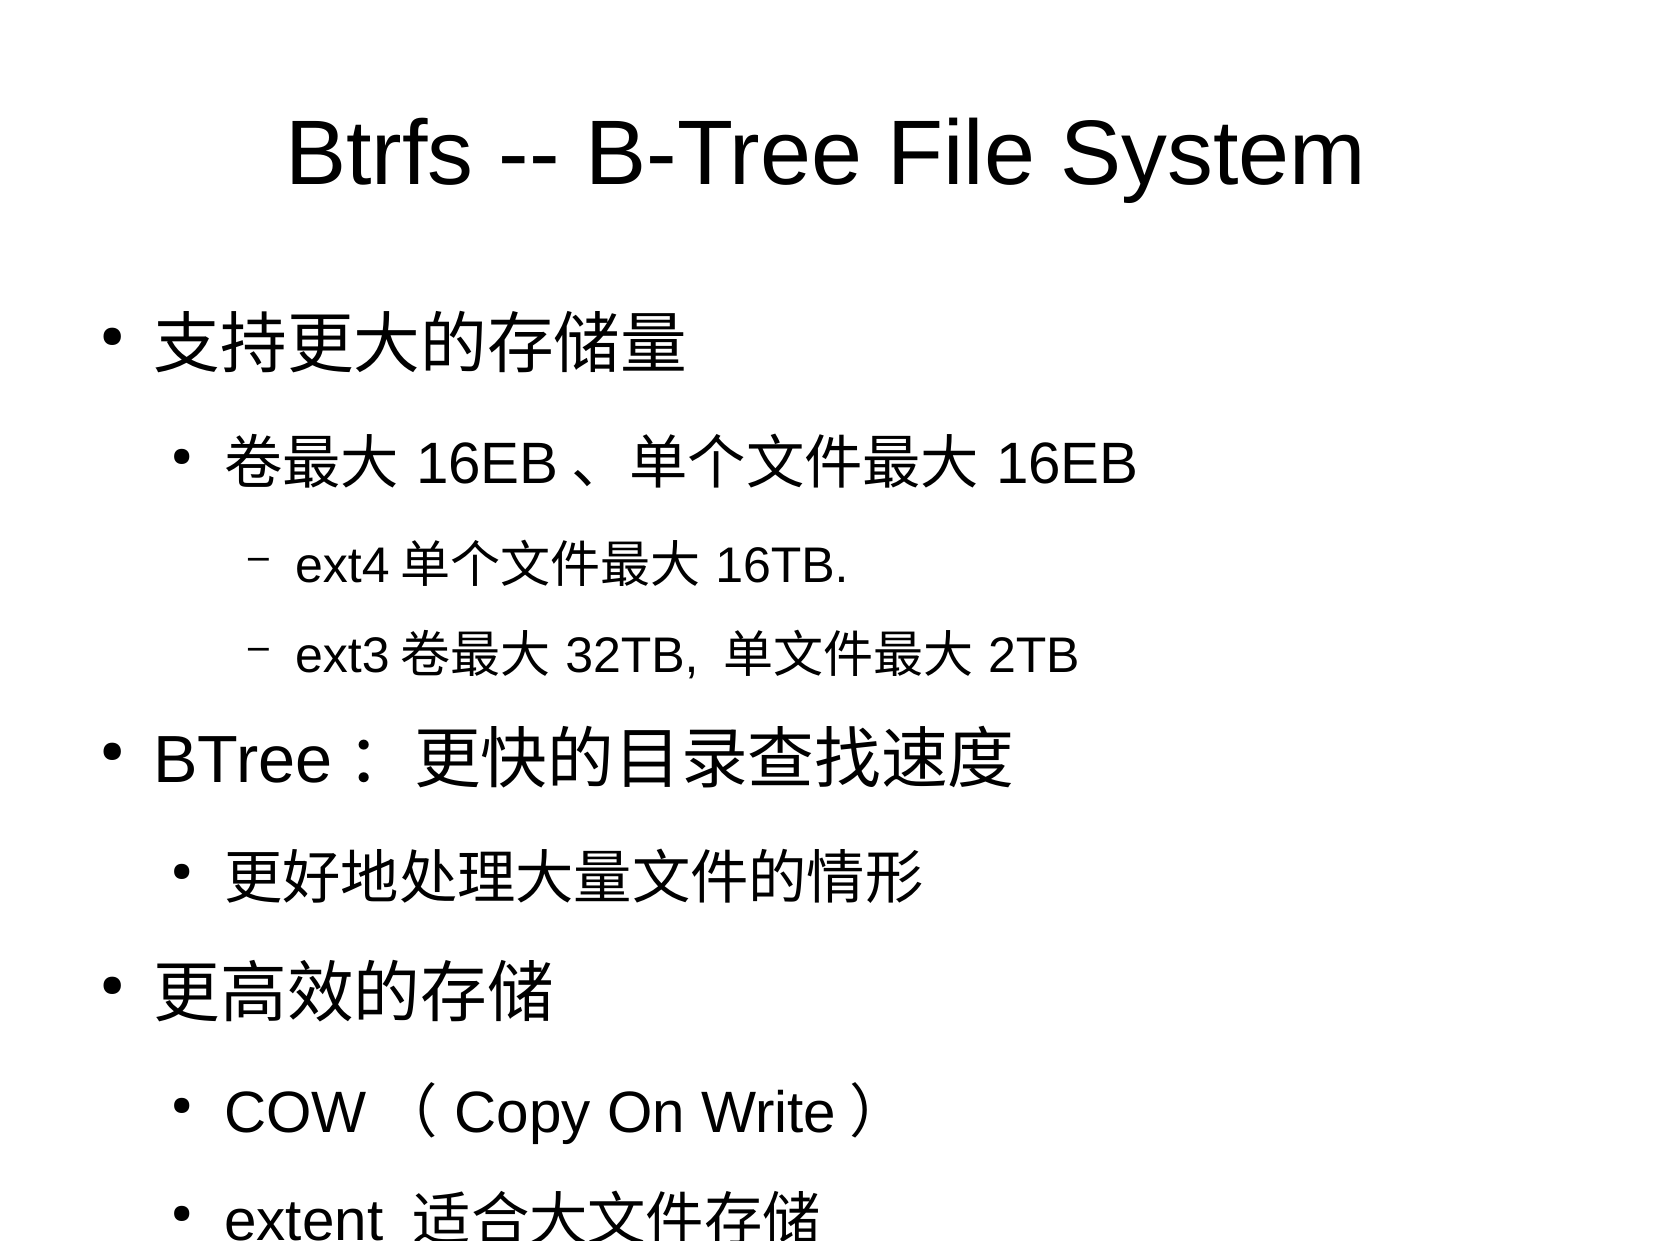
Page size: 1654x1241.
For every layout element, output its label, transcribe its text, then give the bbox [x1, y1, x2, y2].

list 支持更大的存储量 卷最大16EB、单个文件最大16EB ext4单个文件最大16TB. ext3卷最大32TB, 单文件最大2TB BTree：更快的目录查找速度 更好地处理大量文件的情形 更高效的存储 COW（Copy On Write） extent 适合大文件存储 [82, 290, 1571, 1109]
title Btrfs -- B-Tree File System [82, 49, 1571, 257]
